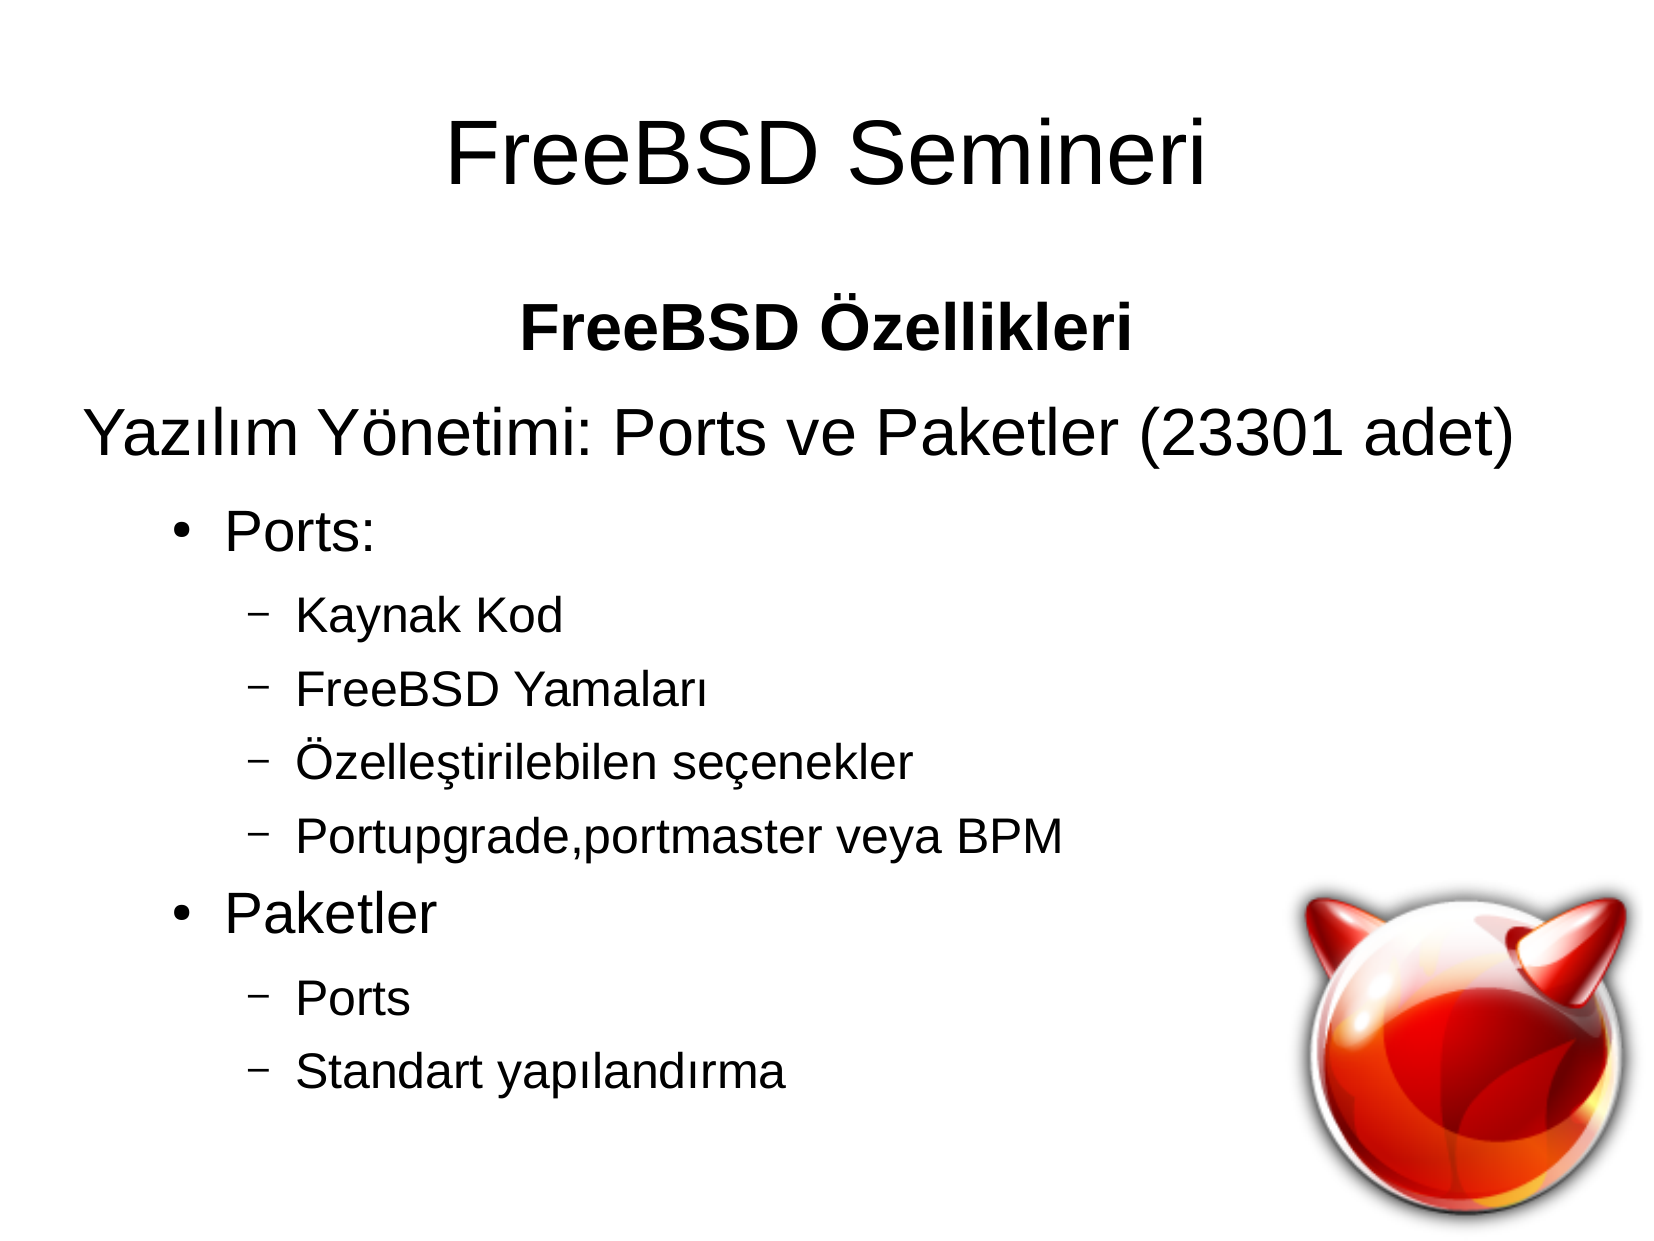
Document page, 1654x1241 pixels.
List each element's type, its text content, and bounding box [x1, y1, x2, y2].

list FreeBSD Özellikleri Yazılım Yönetimi: Ports ve Paketler (23301 adet) Ports: Kaynak Kod FreeBSD Yamaları Özelleştirilebilen seçenekler Portupgrade,portmaster veya BPM Paketler Ports Standart yapılandırma [82, 290, 1571, 1109]
picture [1282, 875, 1654, 1241]
title FreeBSD Semineri [82, 49, 1571, 257]
